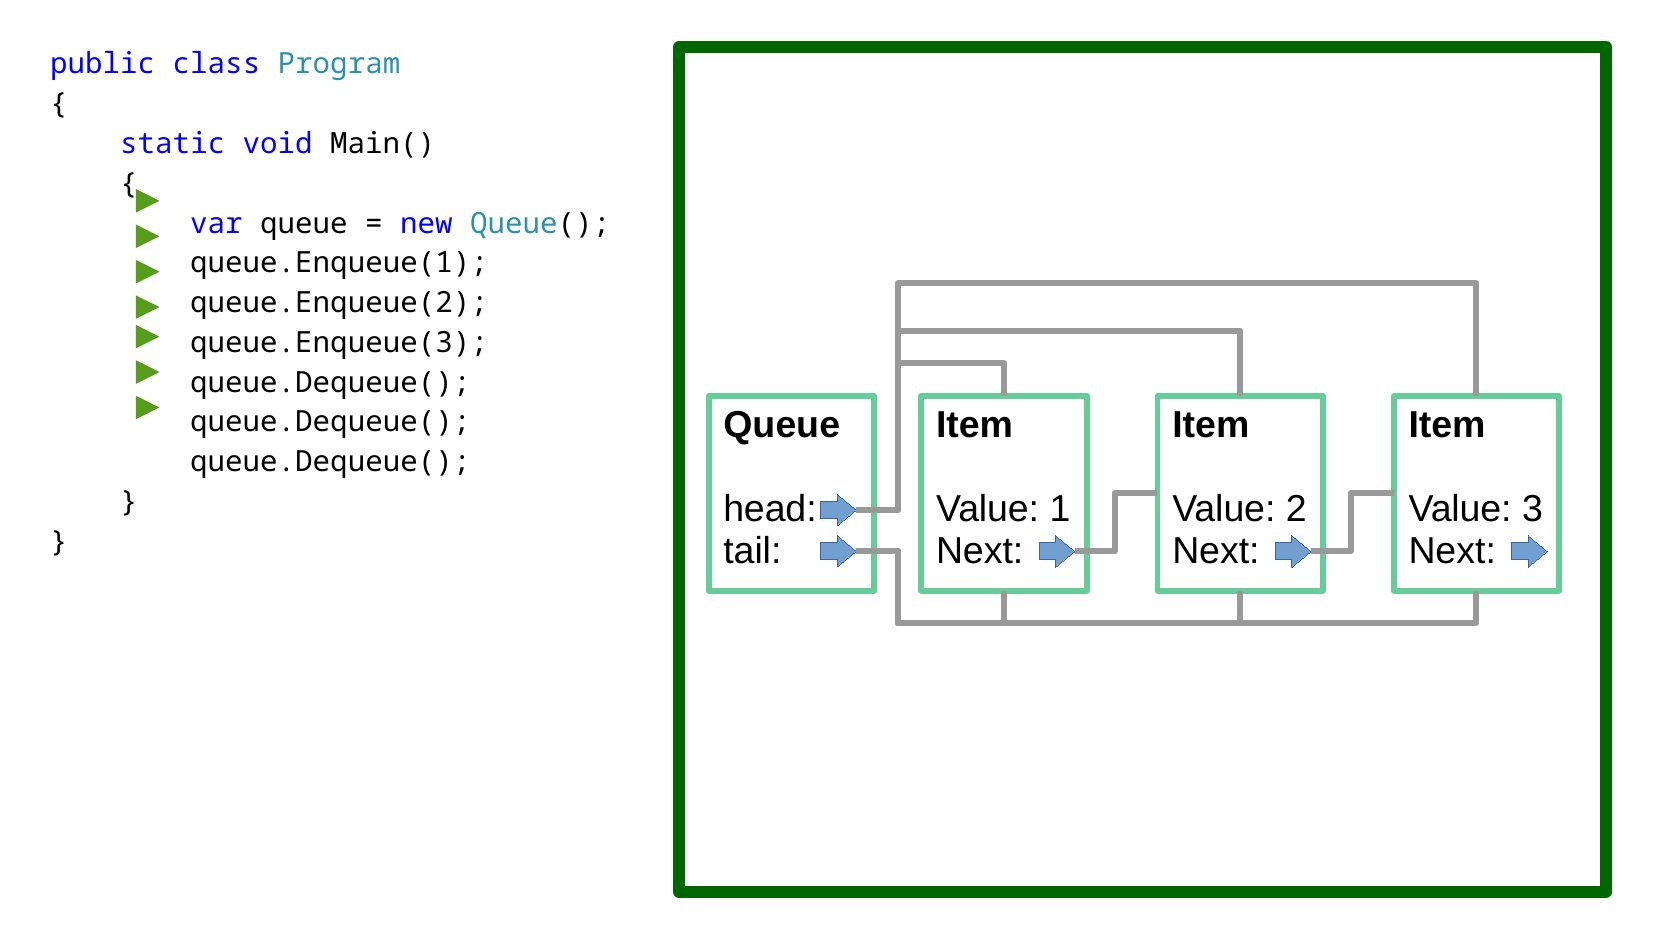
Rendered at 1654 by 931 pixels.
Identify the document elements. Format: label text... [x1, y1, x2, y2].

text_box [1511, 535, 1548, 568]
text_box [820, 535, 856, 567]
text_box [135, 395, 160, 420]
text_box [135, 324, 160, 349]
text_box Item Value: 3 Next: [1393, 395, 1560, 579]
text_box [820, 494, 856, 526]
text_box [135, 188, 160, 213]
text_box [135, 224, 160, 249]
text_box [1275, 535, 1311, 568]
text_box Queue head: tail: [708, 395, 875, 603]
text_box Item Value: 2 Next: [1157, 395, 1323, 579]
text_box [135, 360, 160, 384]
text_box [1039, 535, 1075, 568]
text_box Item Value: 1 Next: [921, 395, 1087, 579]
text_box [135, 259, 160, 284]
text_box [135, 295, 160, 319]
text_box public class Program { static void Main() { var queue = new Queue(); queue.Enqueue(1); queue.Enqueue(2); queue.Enqueue(3); queue.Dequeue(); queue.Dequeue(); queue.Dequeue(); } } [35, 35, 650, 496]
